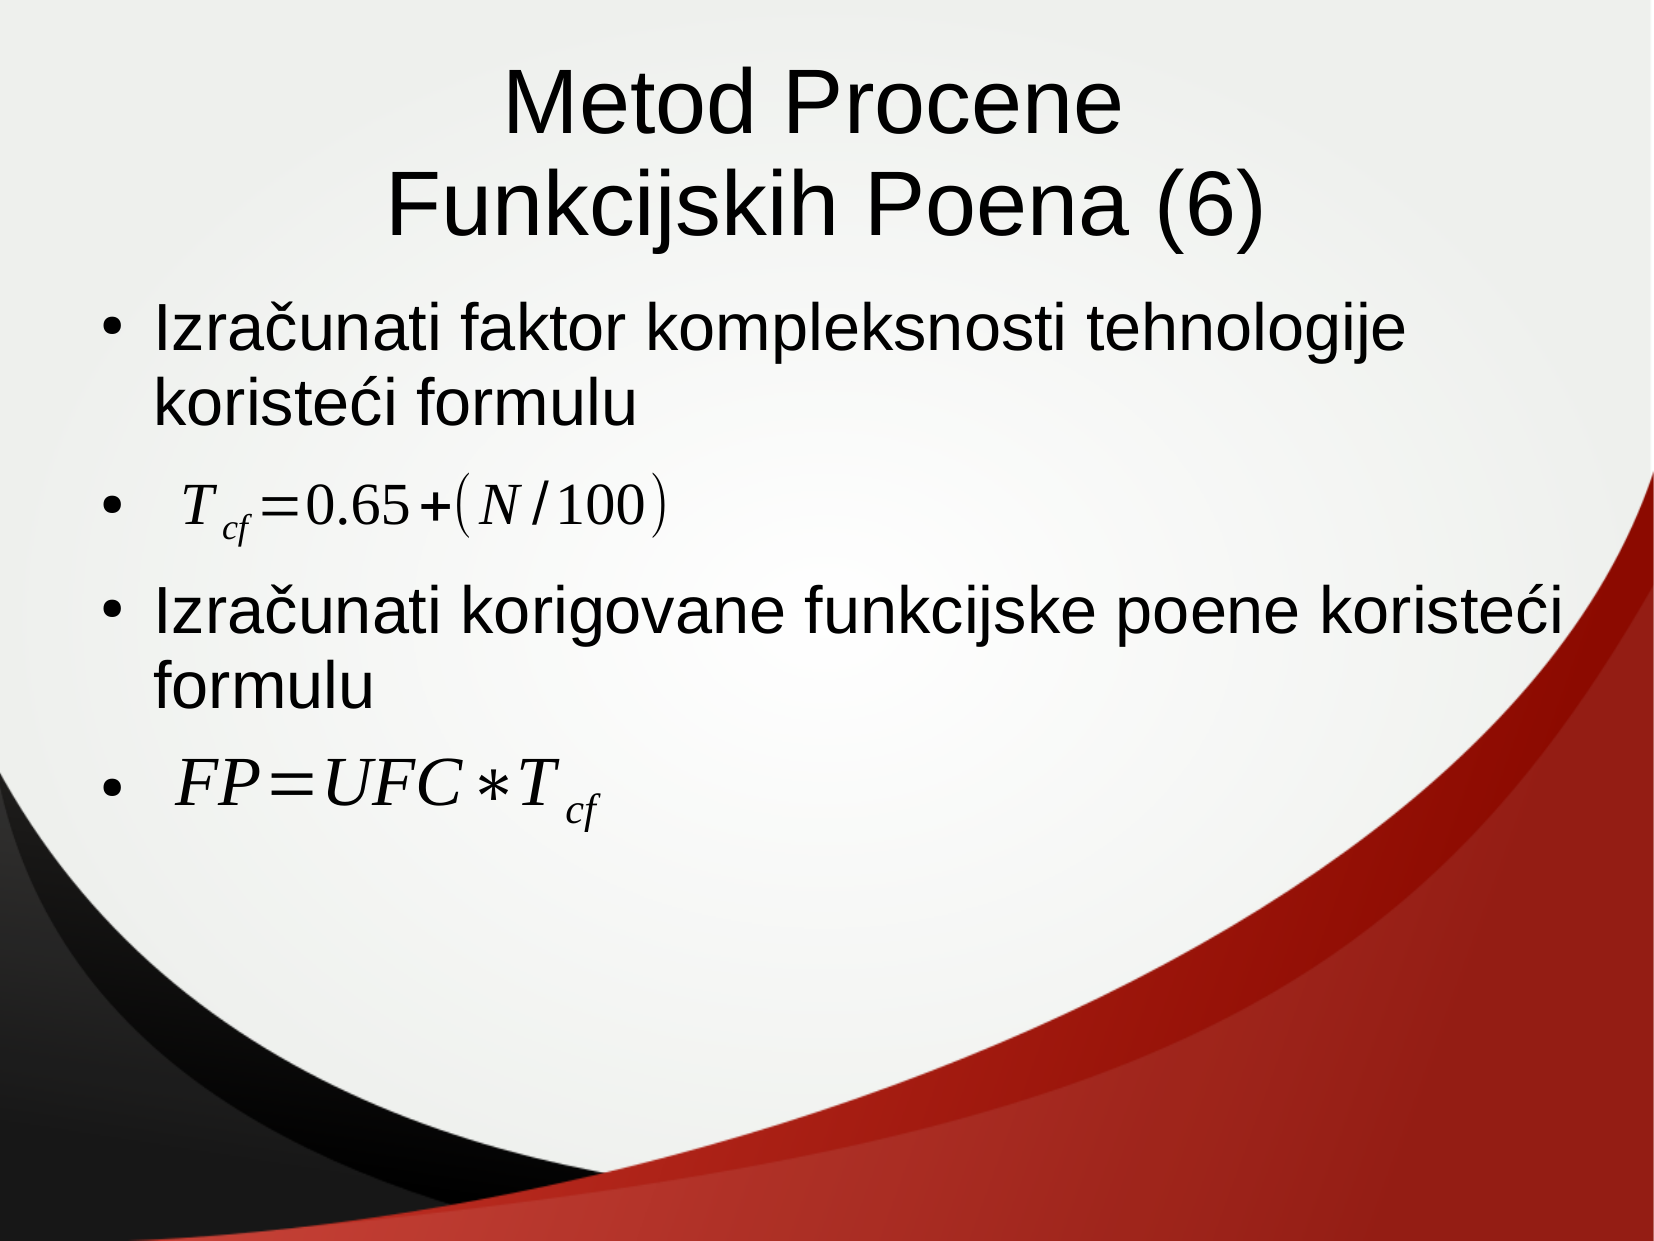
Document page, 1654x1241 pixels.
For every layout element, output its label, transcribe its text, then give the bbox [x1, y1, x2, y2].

chart [165, 472, 684, 548]
chart [153, 744, 621, 833]
list Izračunati faktor kompleksnosti tehnologije koristeći formulu Izračunati korigovane funkcijske poene koristeći formulu [82, 290, 1571, 1010]
title Metod Procene Funkcijskih Poena (6) [82, 49, 1571, 257]
picture [0, 0, 1654, 1241]
